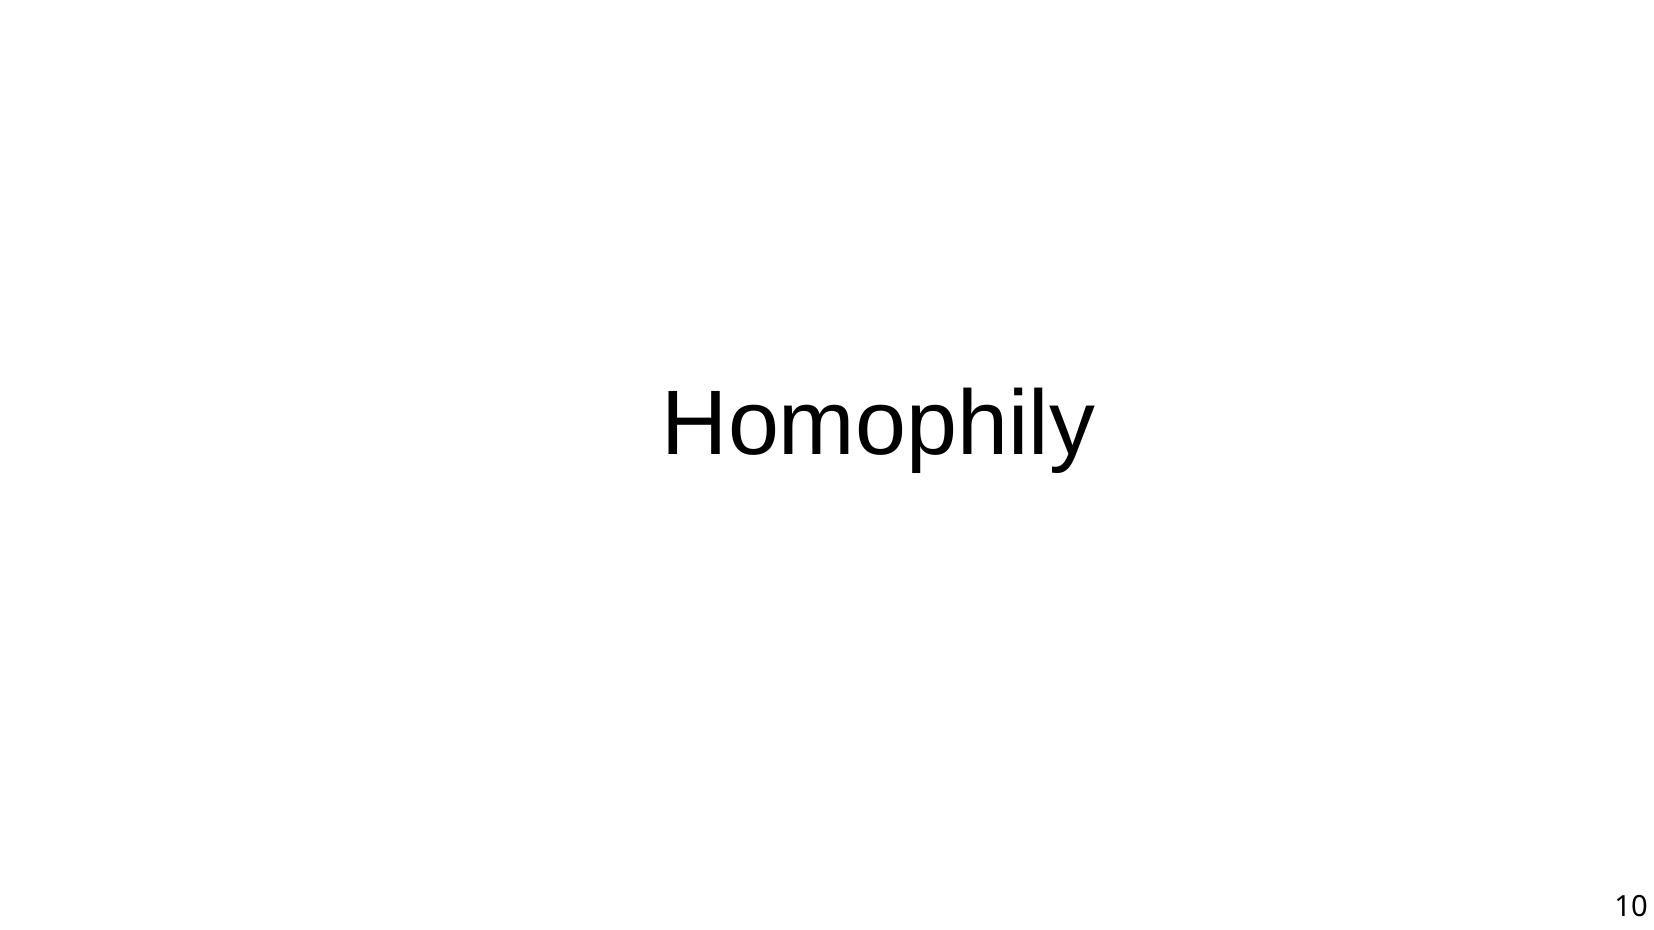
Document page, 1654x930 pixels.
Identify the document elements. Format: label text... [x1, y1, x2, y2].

title Homophily [134, 344, 1623, 501]
